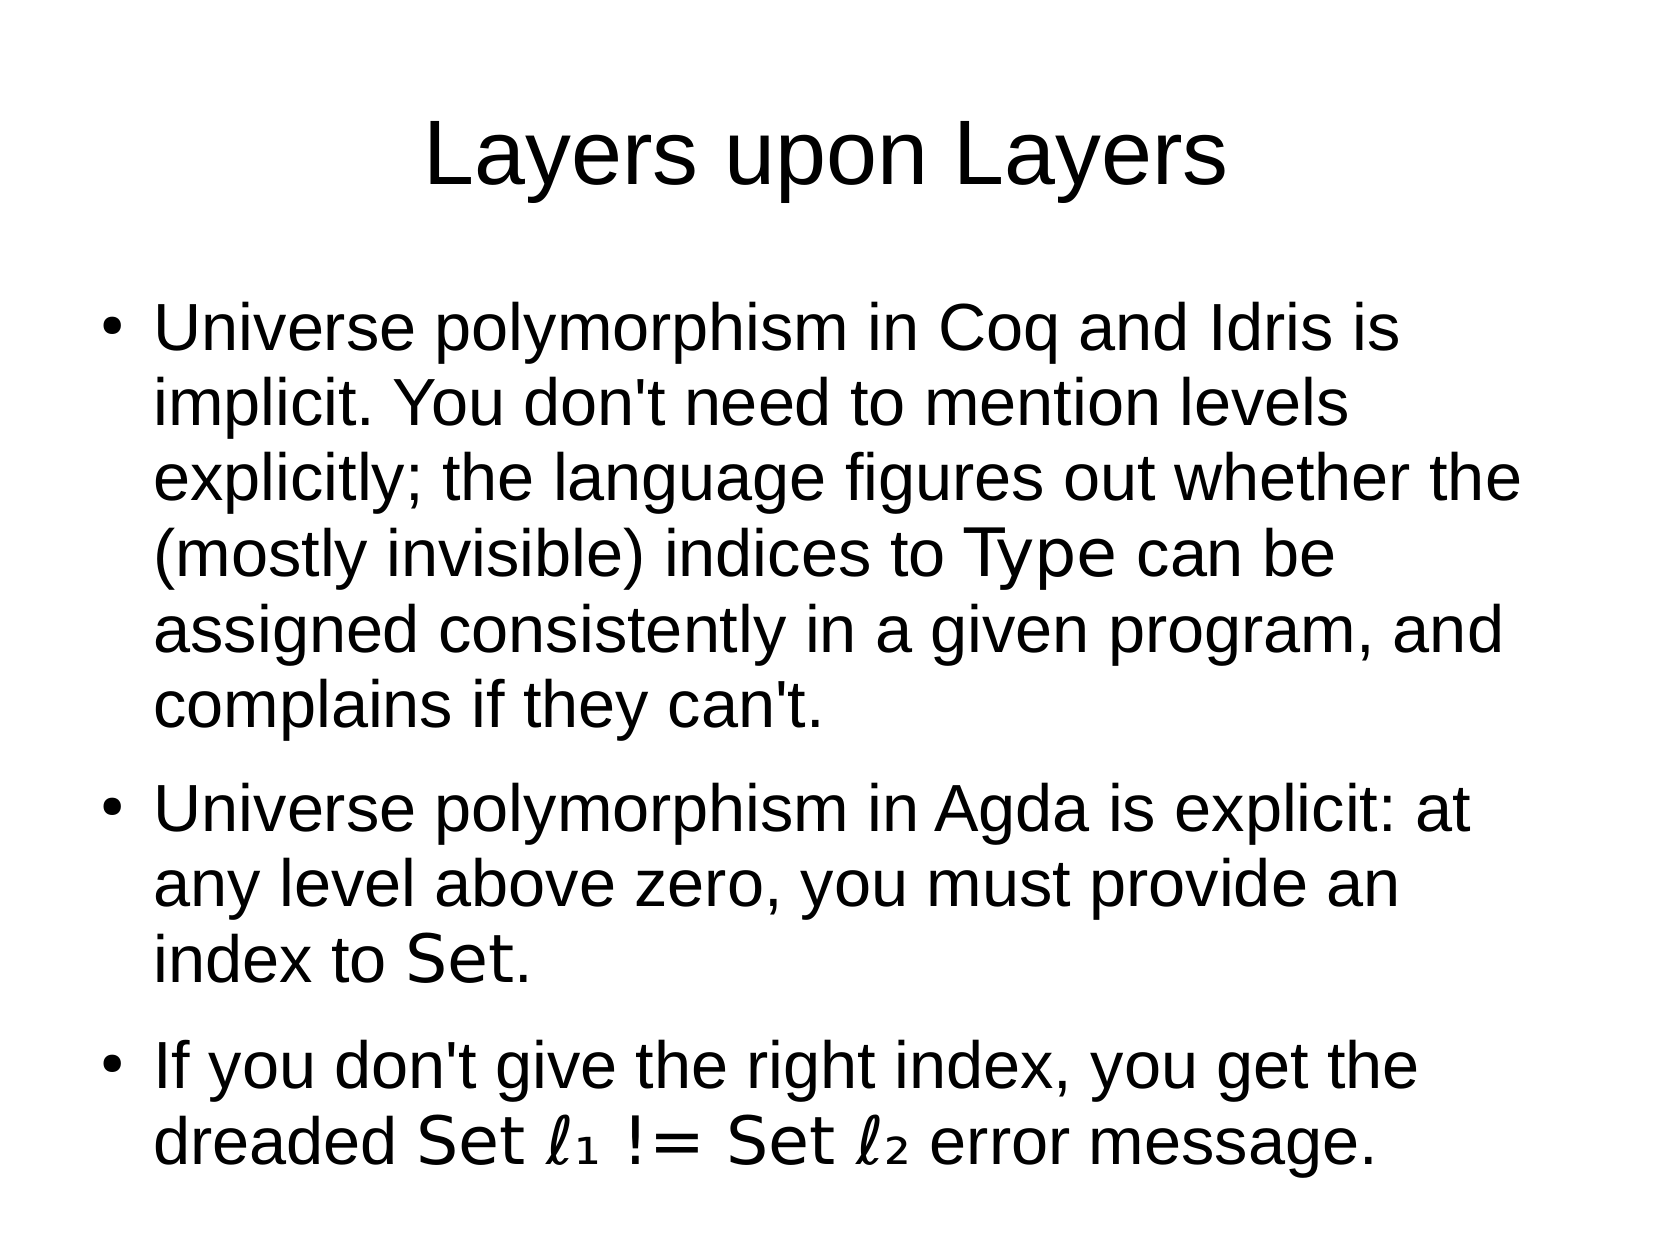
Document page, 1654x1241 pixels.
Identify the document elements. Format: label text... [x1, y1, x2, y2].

title Layers upon Layers [82, 49, 1571, 257]
list Universe polymorphism in Coq and Idris is implicit. You don't need to mention levels explicitly; the language figures out whether the (mostly invisible) indices to Type can be assigned consistently in a given program, and complains if they can't. Universe polymorphism in Agda is explicit: at any level above zero, you must provide an index to Set. If you don't give the right index, you get the dreaded Set ℓ₁ != Set ℓ₂ error message. [82, 290, 1571, 1181]
